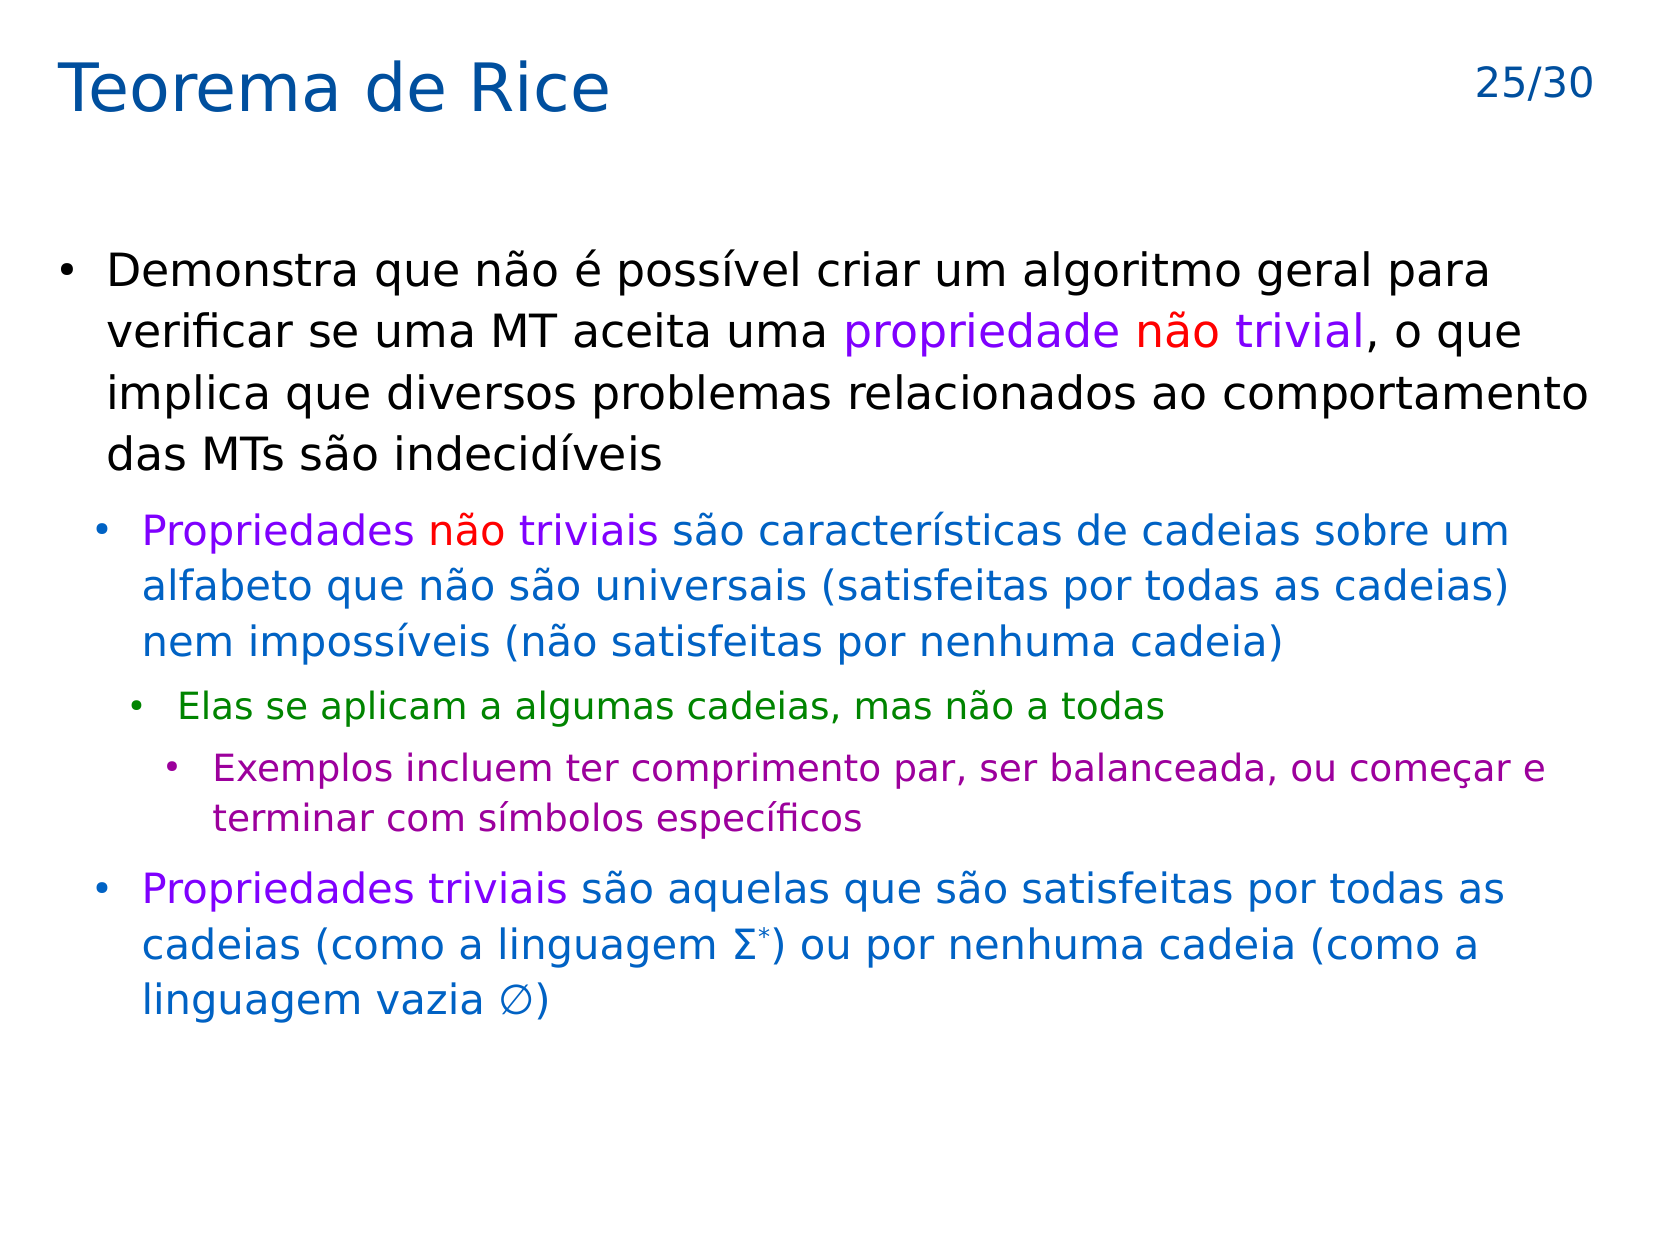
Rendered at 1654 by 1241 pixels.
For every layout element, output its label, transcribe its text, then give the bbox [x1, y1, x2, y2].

title Teorema de Rice [59, 49, 1625, 128]
list Demonstra que não é possível criar um algoritmo geral para verificar se uma MT aceita uma propriedade não trivial, o que implica que diversos problemas relacionados ao comportamento das MTs são indecidíveis Propriedades não triviais são características de cadeias sobre um alfabeto que não são universais (satisfeitas por todas as cadeias) nem impossíveis (não satisfeitas por nenhuma cadeia) Elas se aplicam a algumas cadeias, mas não a todas Exemplos incluem ter comprimento par, ser balanceada, ou começar e terminar com símbolos específicos Propriedades triviais são aquelas que são satisfeitas por todas as cadeias (como a linguagem Σ*) ou por nenhuma cadeia (como a linguagem vazia ∅) [59, 236, 1595, 1182]
